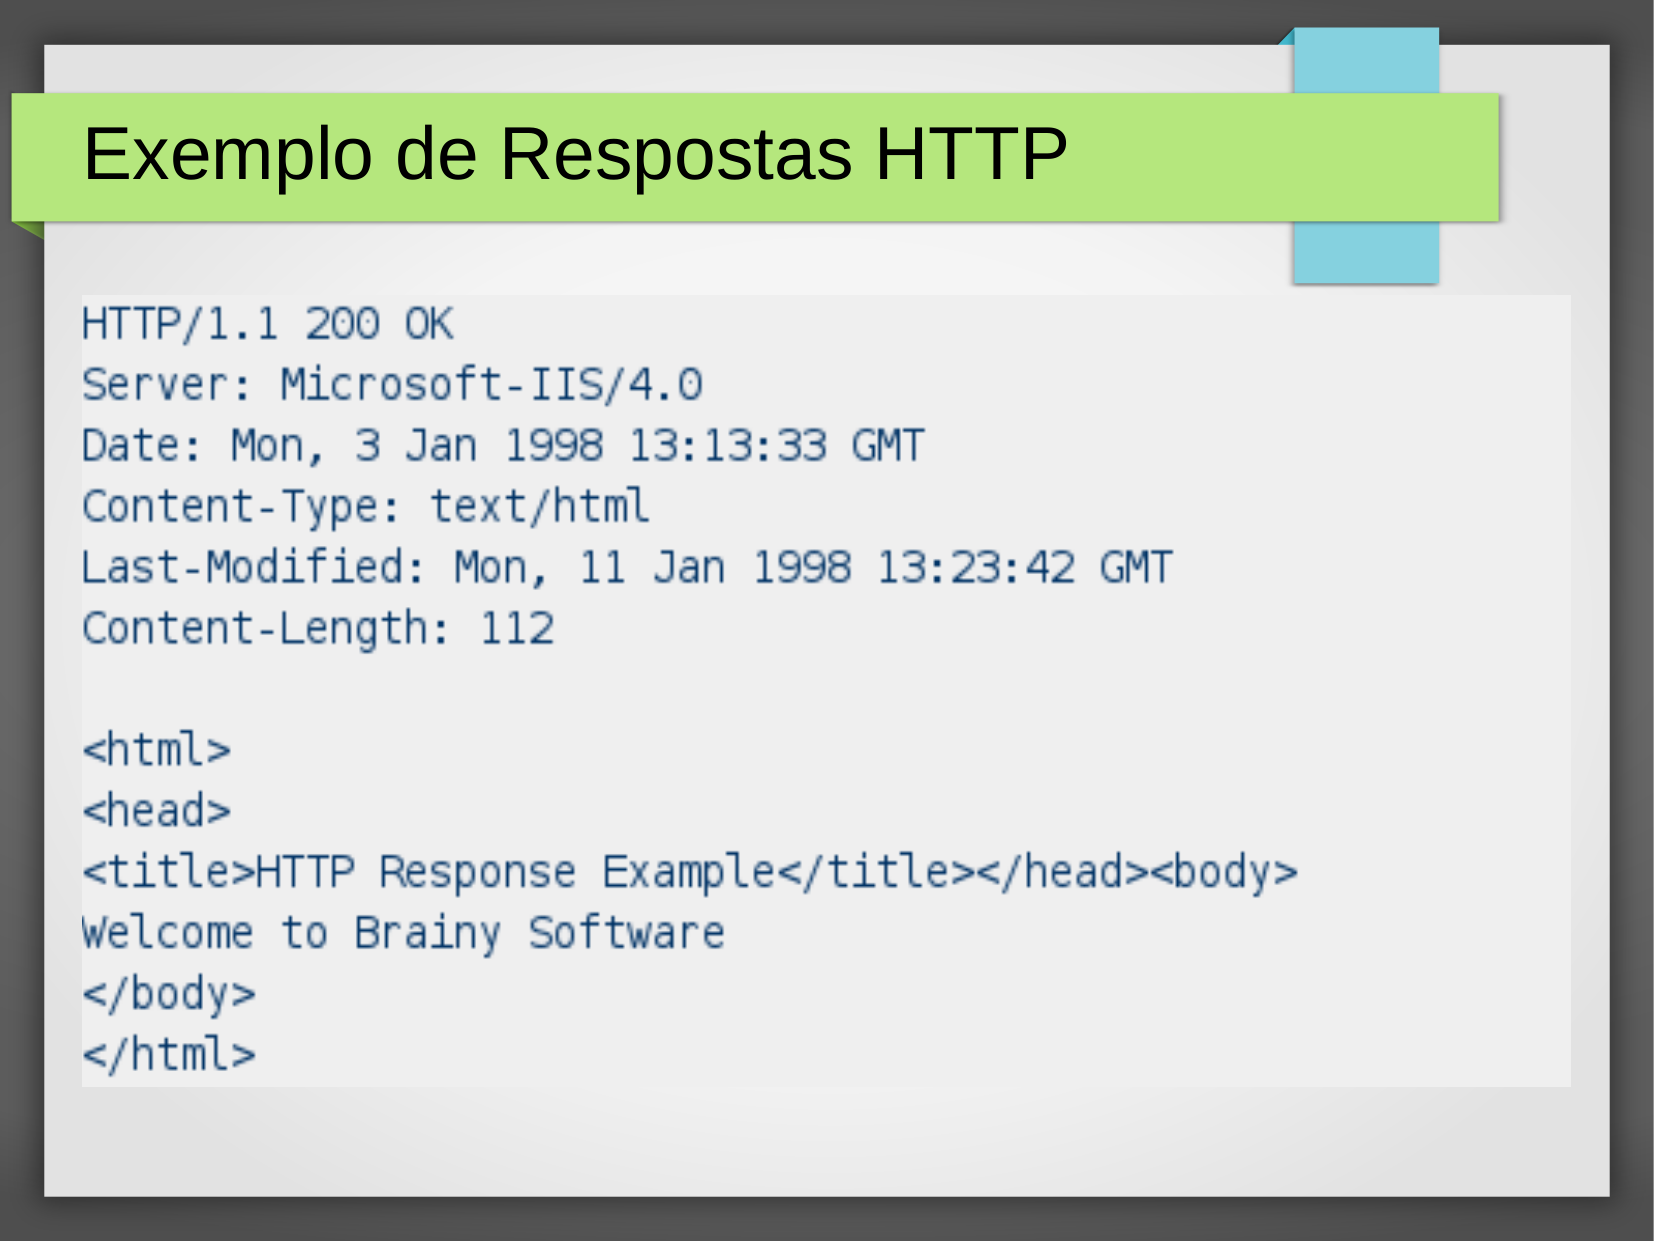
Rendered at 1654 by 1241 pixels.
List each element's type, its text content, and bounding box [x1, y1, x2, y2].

picture [0, 0, 1654, 1241]
title Exemplo de Respostas HTTP [82, 94, 1264, 213]
